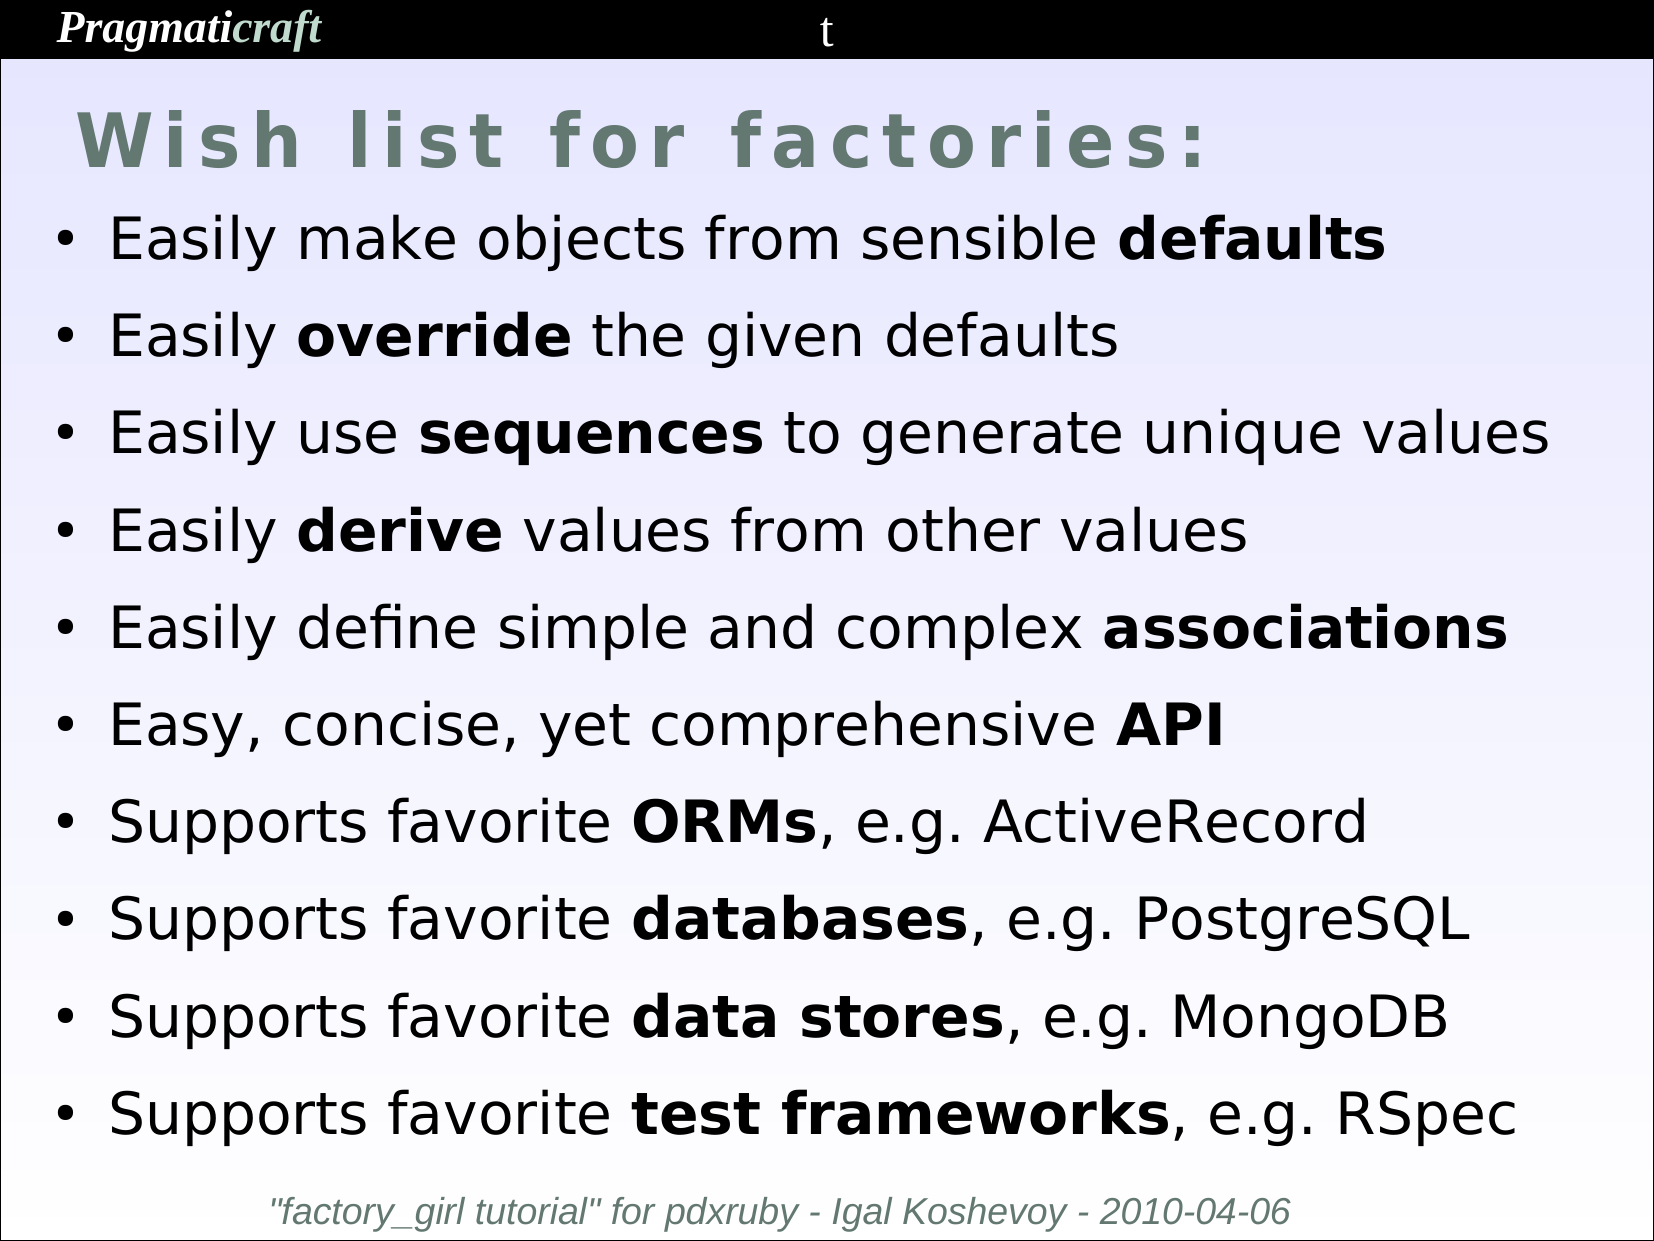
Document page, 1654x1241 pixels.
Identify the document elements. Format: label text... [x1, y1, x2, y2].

list Easily make objects from sensible defaults Easily override the given defaults Easily use sequences to generate unique values Easily derive values from other values Easily define simple and complex associations Easy, concise, yet comprehensive API Supports favorite ORMs, e.g. ActiveRecord Supports favorite databases, e.g. PostgreSQL Supports favorite data stores, e.g. MongoDB Supports favorite test frameworks, e.g. RSpec [37, 205, 1613, 1149]
title Wish list for factories: [75, 75, 1598, 205]
